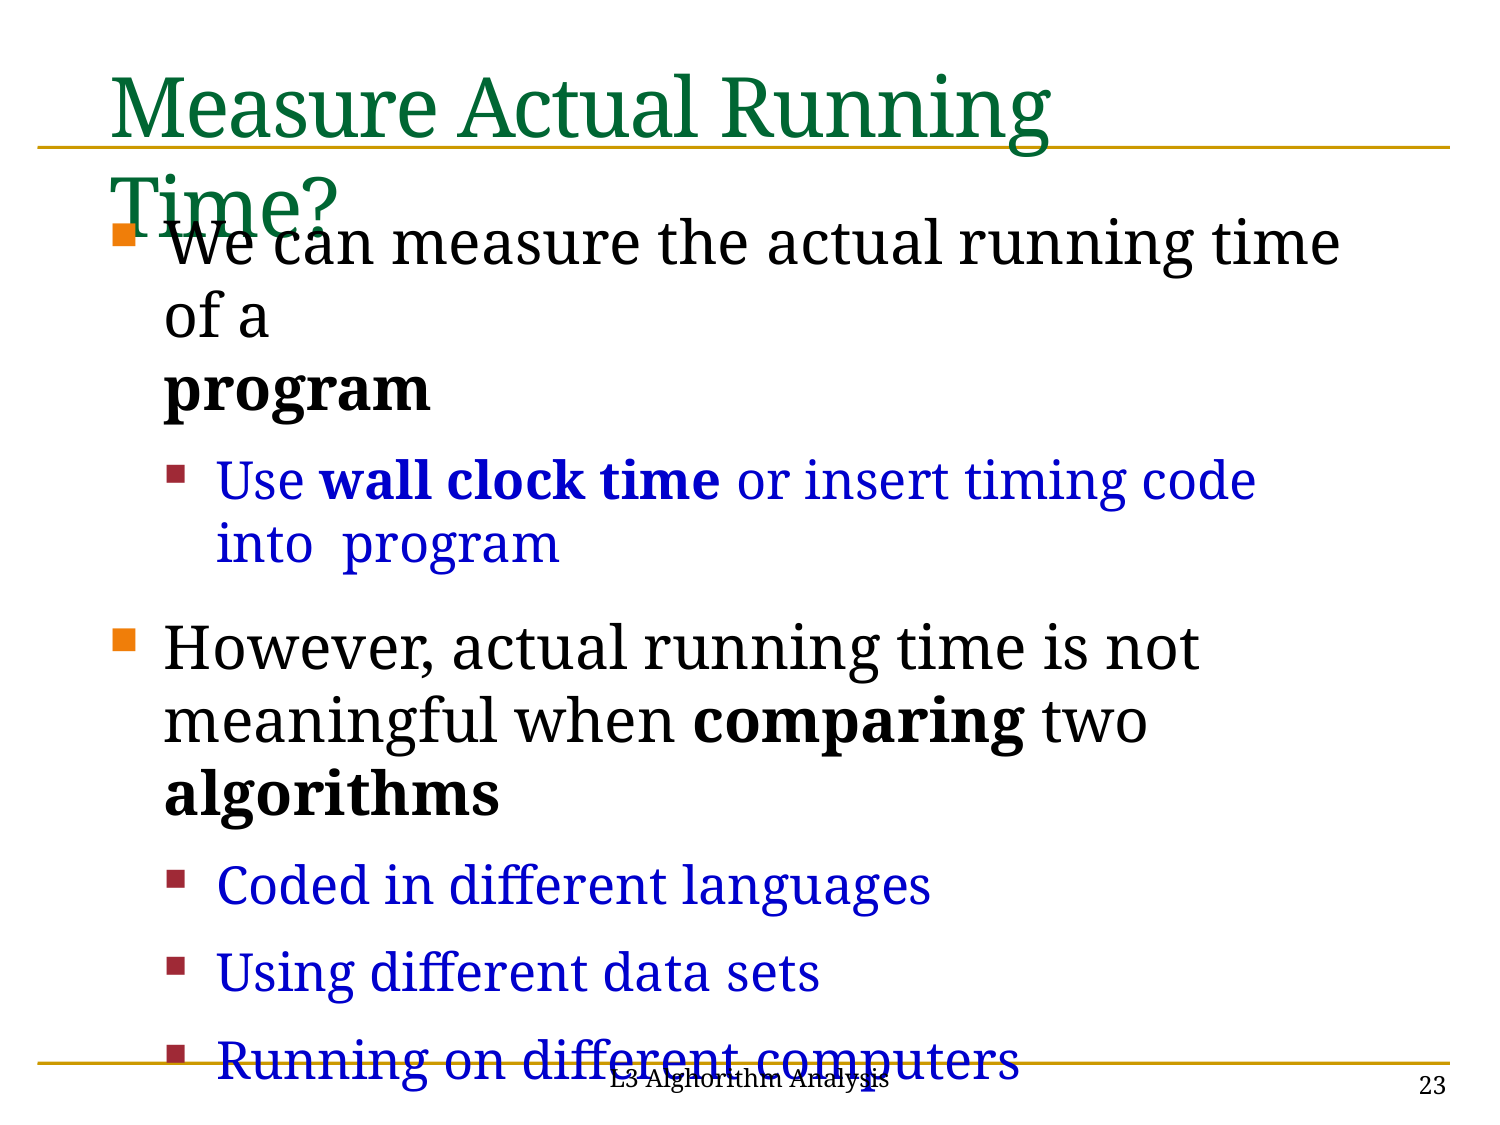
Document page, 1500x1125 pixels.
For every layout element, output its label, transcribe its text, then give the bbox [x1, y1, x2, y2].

title Measure Actual Running Time? [107, 51, 1151, 202]
text_box We can measure the actual running time of a program Use wall clock time or insert timing code into program However, actual running time is not meaningful when comparing two algorithms Coded in different languages Using different data sets Running on different computers [107, 202, 1389, 1090]
slide_number <number> [1111, 1036, 1462, 1112]
footer L3 Alghorithm Analysis [512, 1025, 988, 1100]
